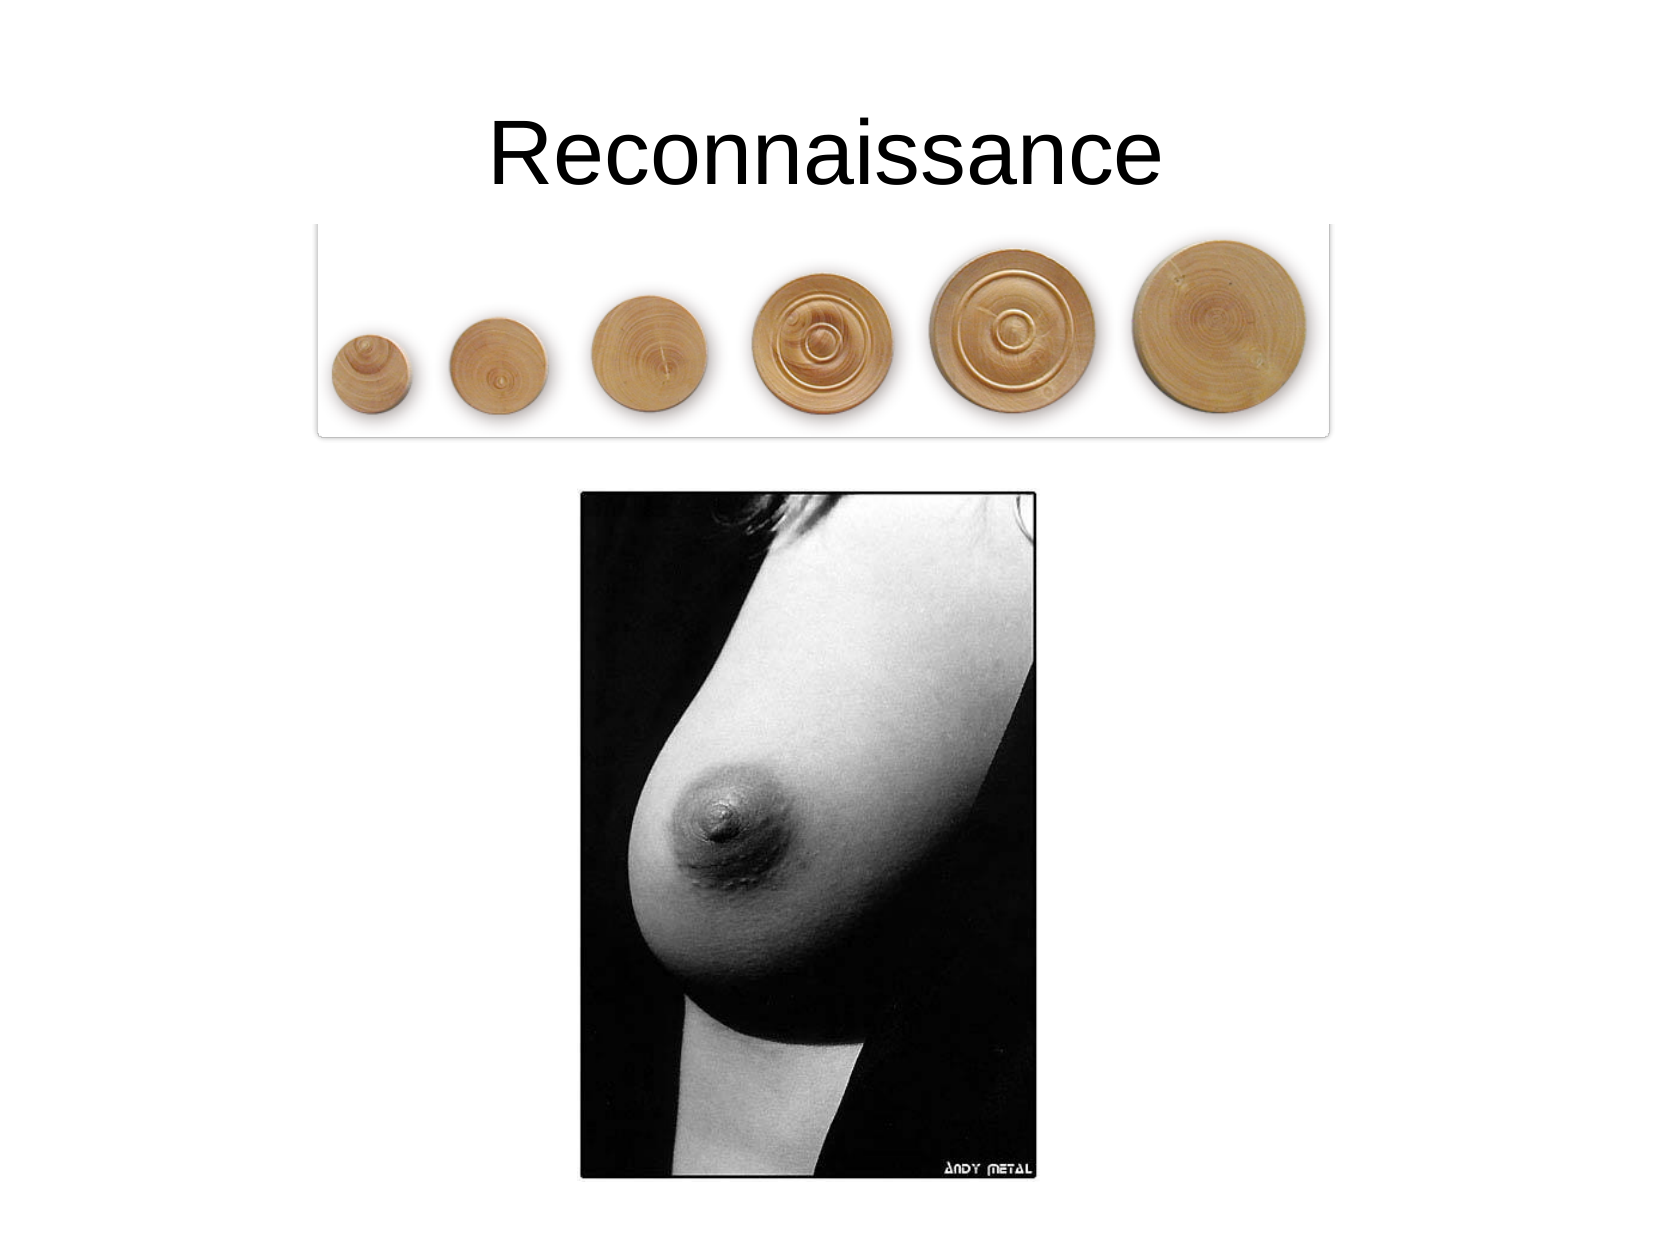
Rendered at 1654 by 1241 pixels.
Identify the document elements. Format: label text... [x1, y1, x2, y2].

picture [312, 224, 1335, 443]
title Reconnaissance [82, 49, 1571, 257]
picture [577, 488, 1040, 1182]
